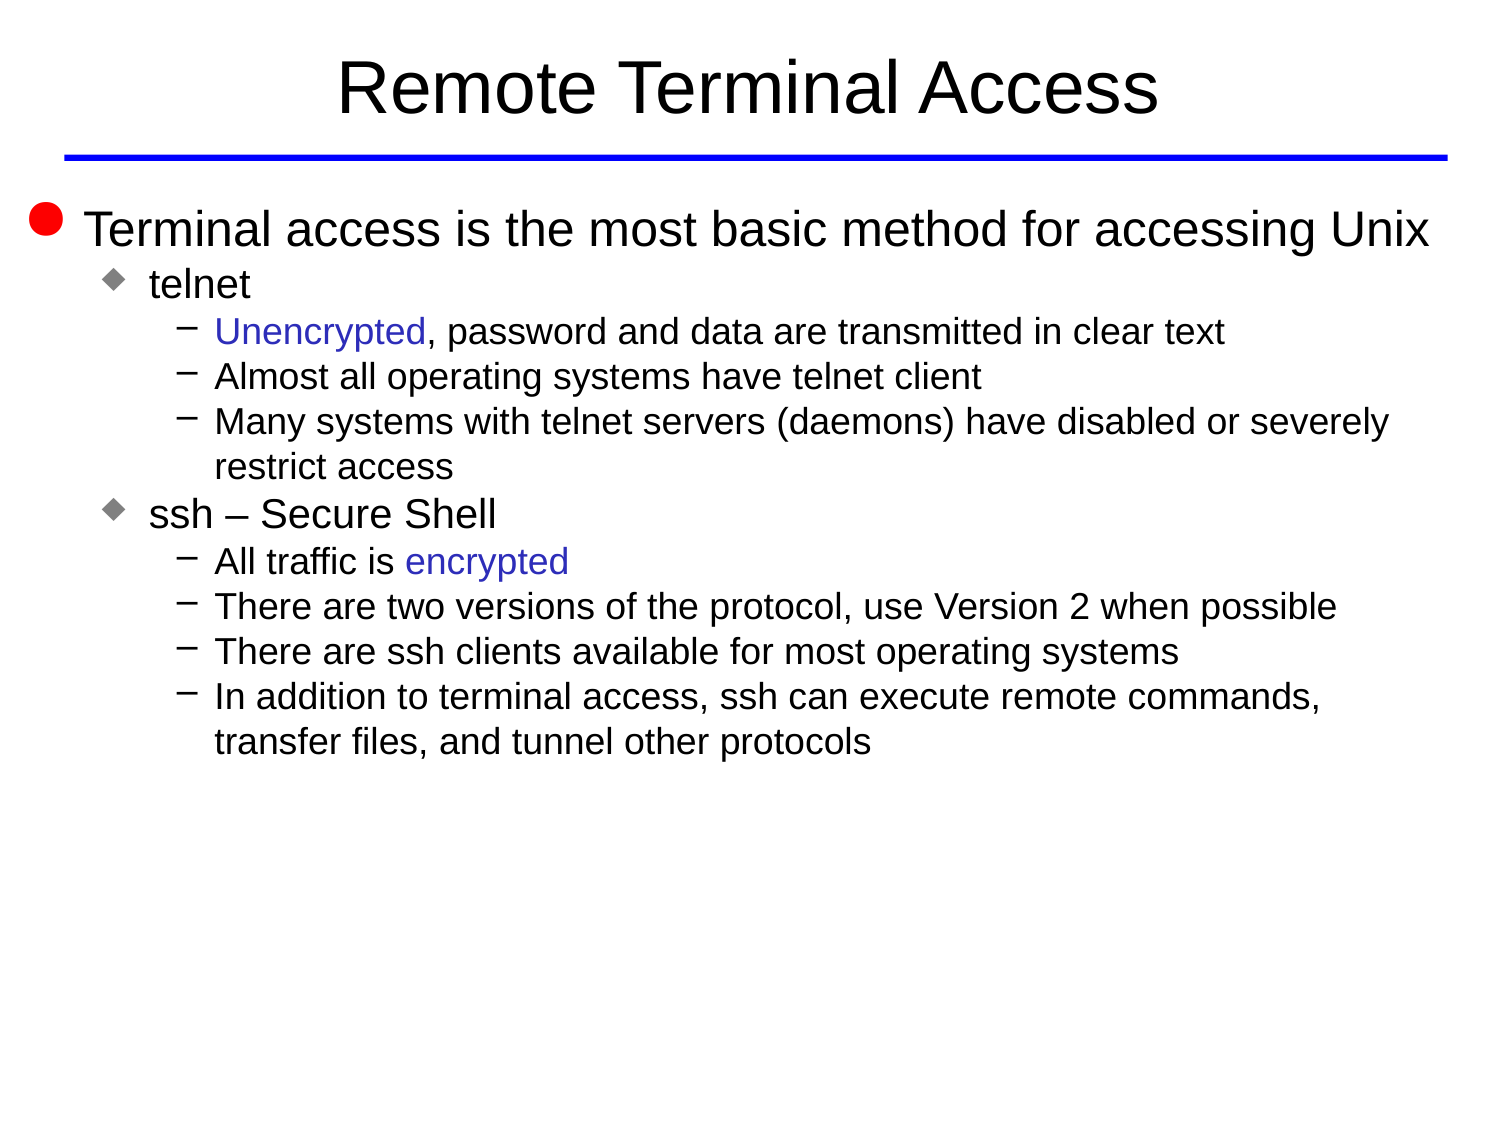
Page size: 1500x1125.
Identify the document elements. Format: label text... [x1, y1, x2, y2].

title Remote Terminal Access [115, 21, 1382, 147]
list Terminal access is the most basic method for accessing Unix telnet Unencrypted, password and data are transmitted in clear text Almost all operating systems have telnet client Many systems with telnet servers (daemons) have disabled or severely restrict access ssh – Secure Shell All traffic is encrypted There are two versions of the protocol, use Version 2 when possible There are ssh clients available for most operating systems In addition to terminal access, ssh can execute remote commands, transfer files, and tunnel other protocols [11, 189, 1461, 1029]
